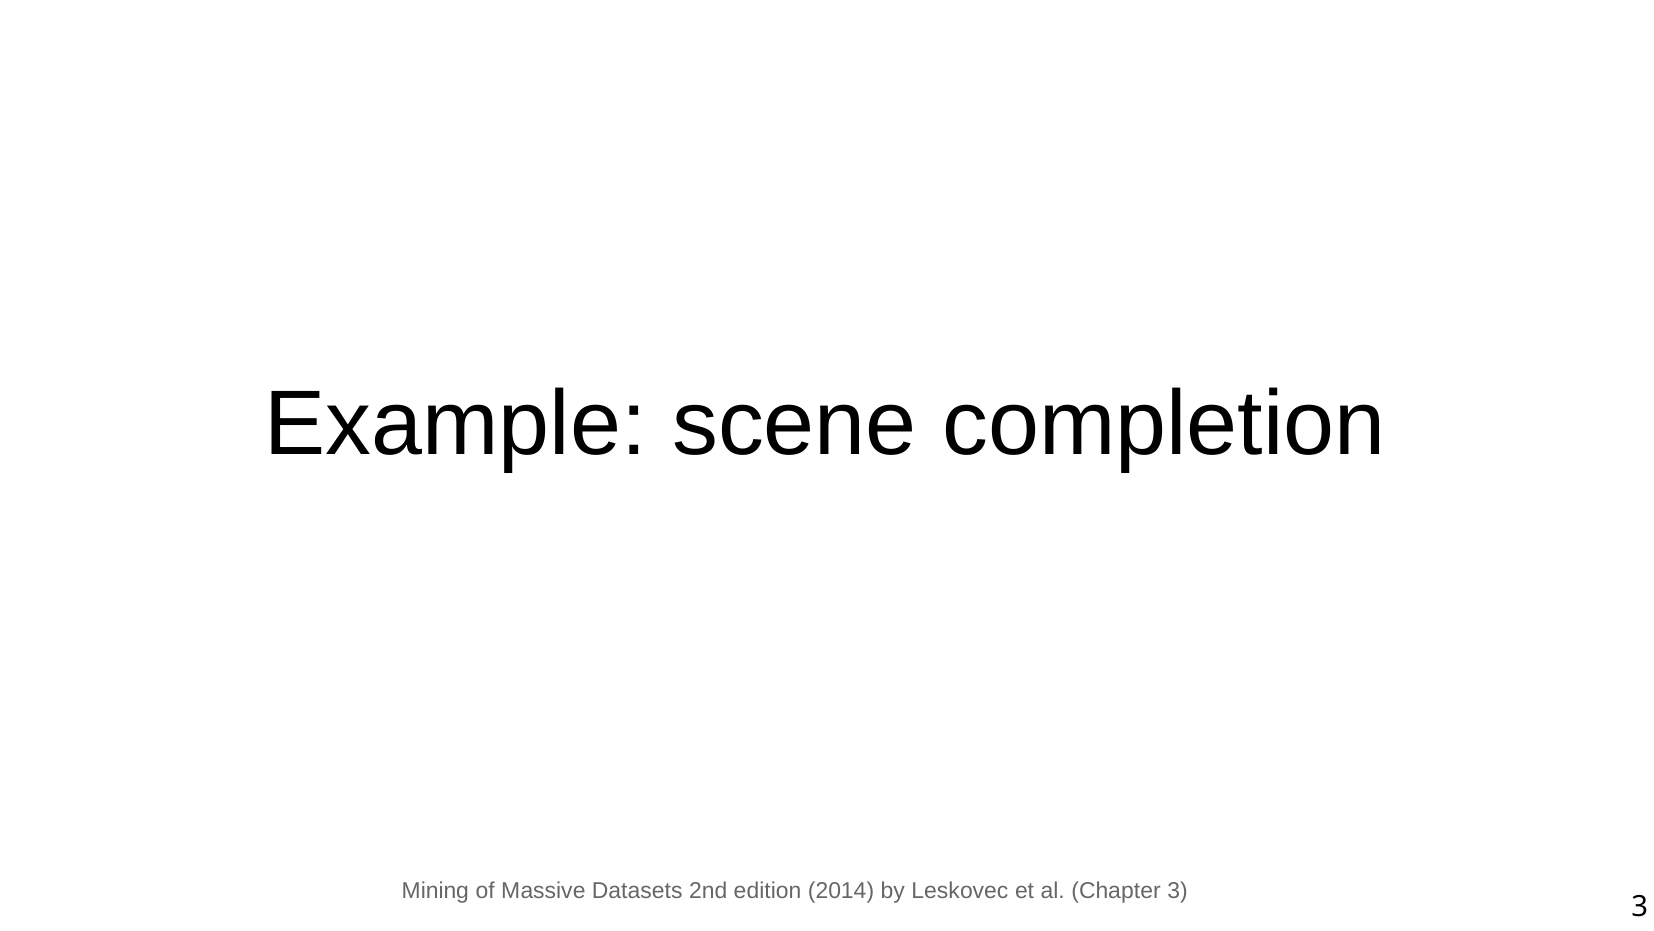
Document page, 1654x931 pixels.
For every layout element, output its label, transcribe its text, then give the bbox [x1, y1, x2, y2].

text_box Mining of Massive Datasets 2nd edition (2014) by Leskovec et al. (Chapter 3) [0, 870, 1591, 931]
title Example: scene completion [81, 345, 1570, 501]
